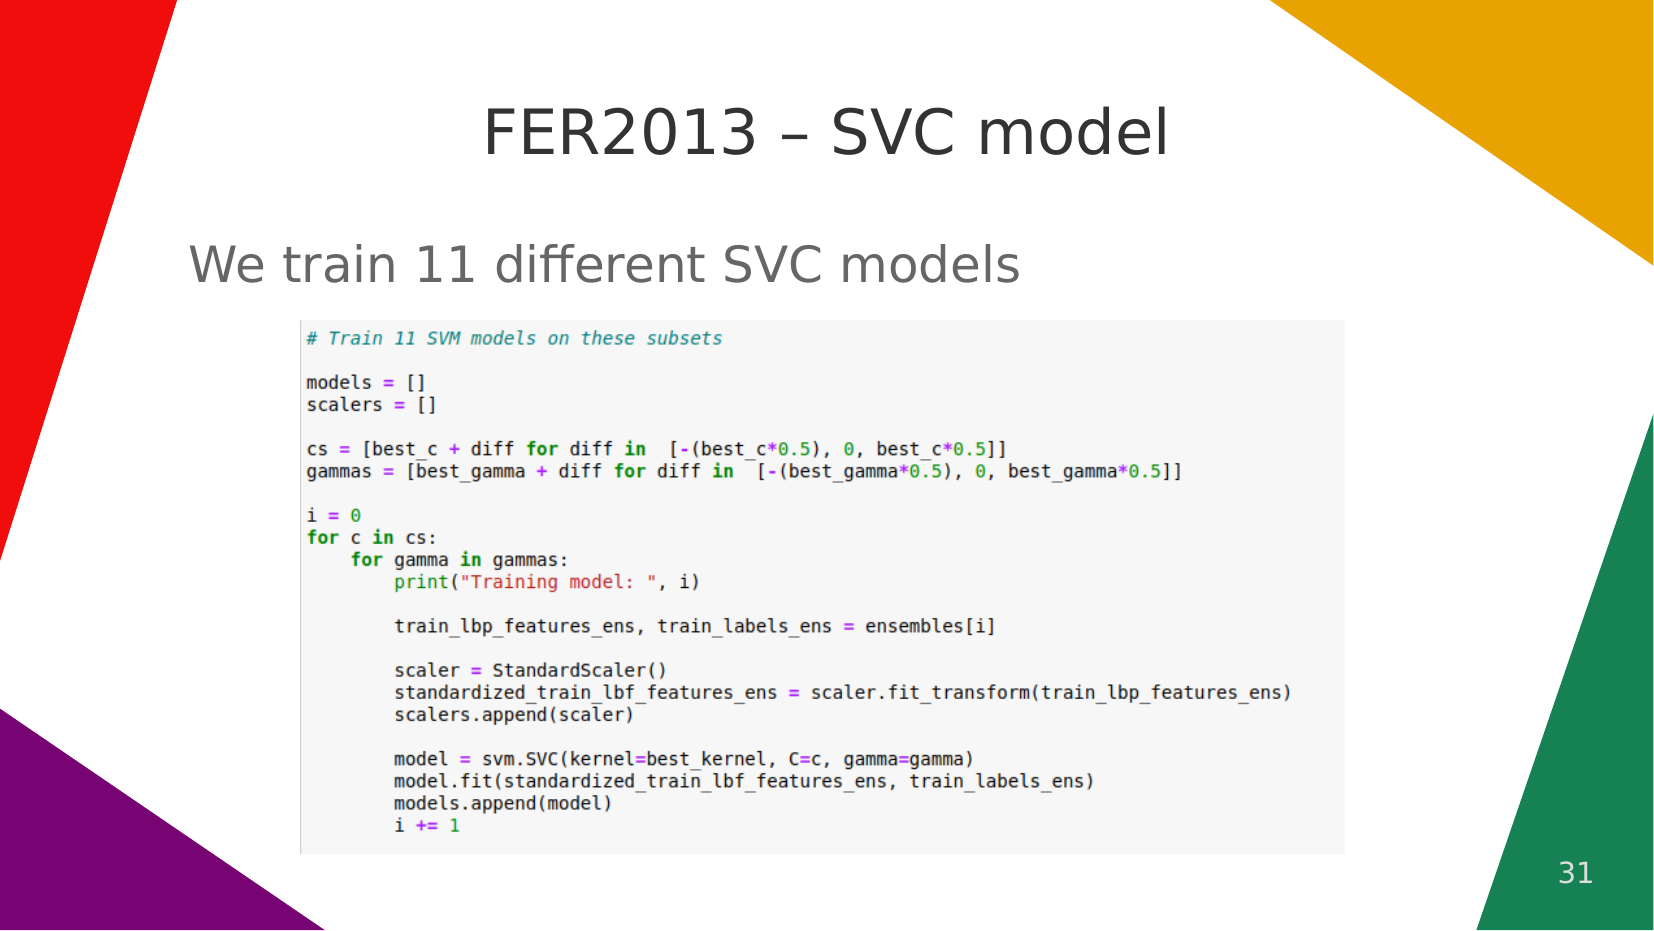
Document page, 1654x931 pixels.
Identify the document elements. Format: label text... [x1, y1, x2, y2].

title FER2013 – SVC model [118, 59, 1536, 207]
list We train 11 different SVC models [118, 236, 1536, 827]
picture [300, 320, 1345, 854]
